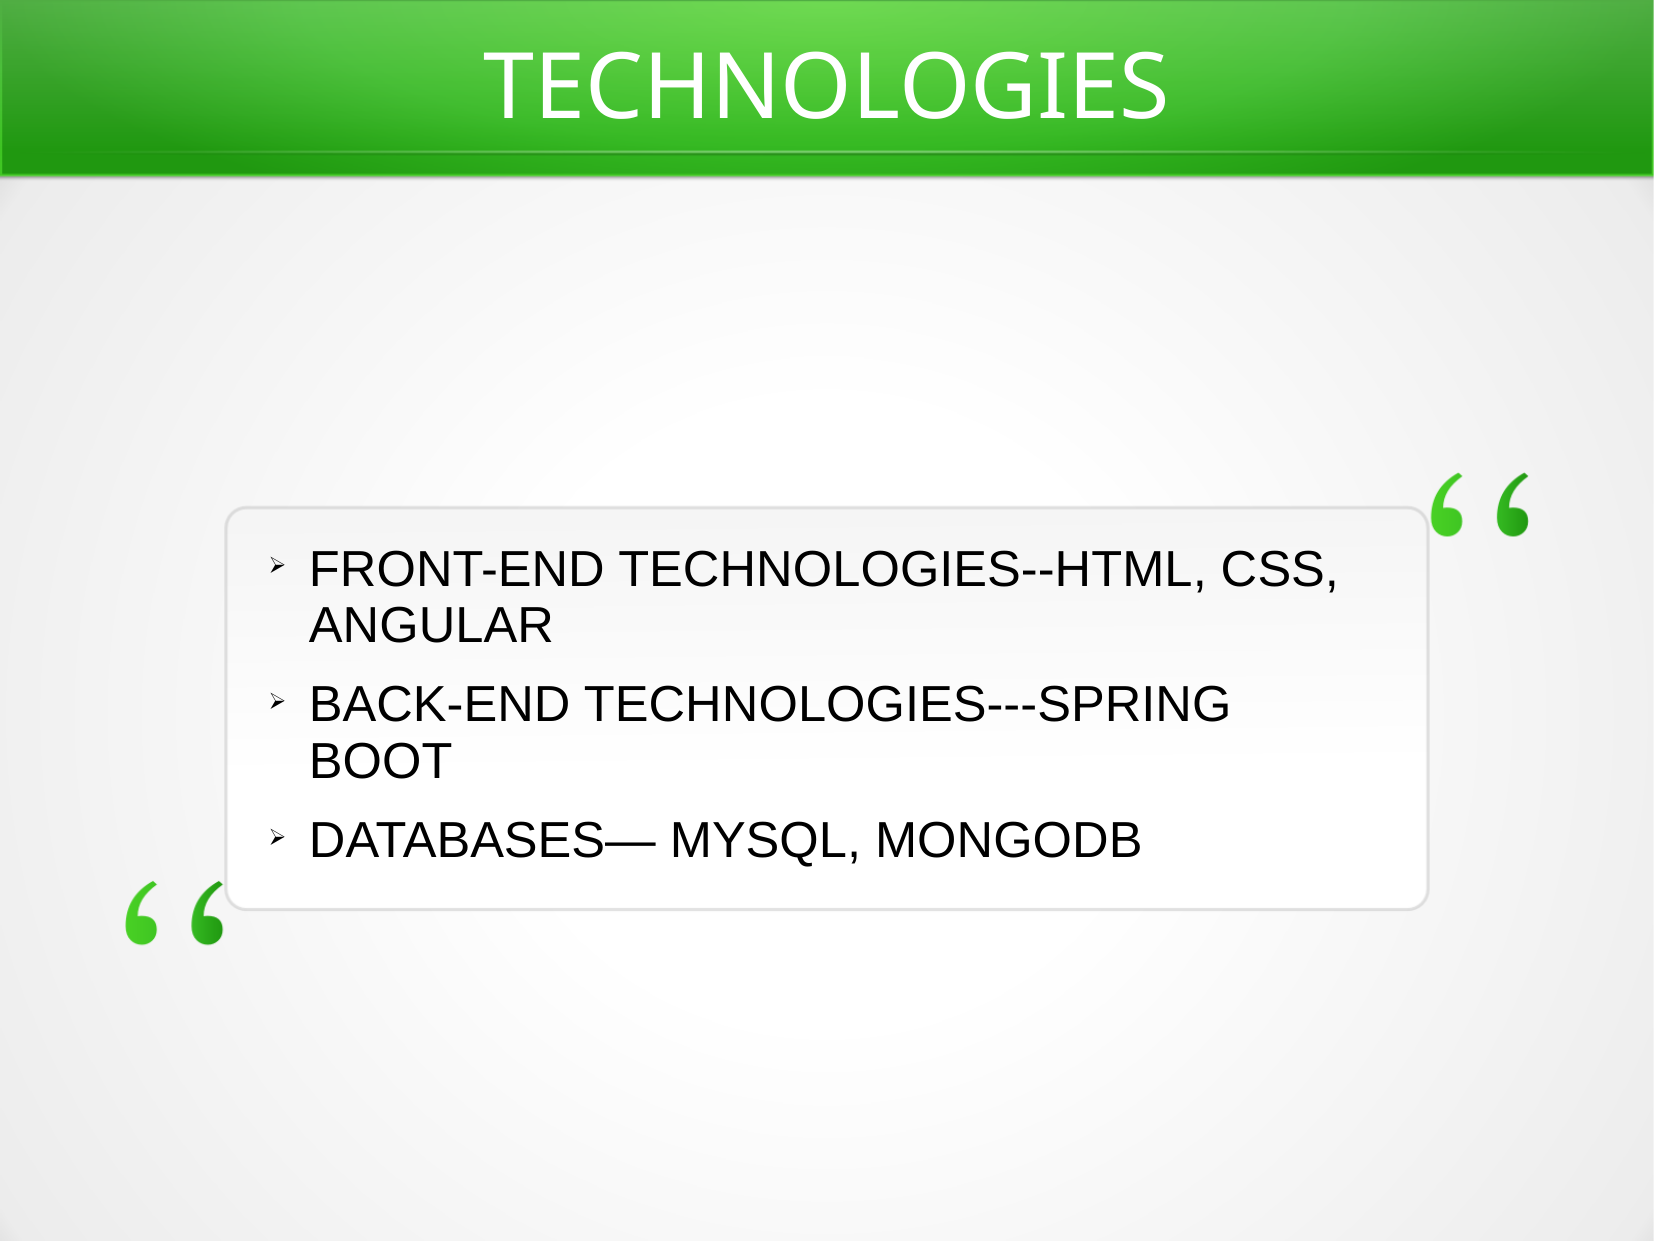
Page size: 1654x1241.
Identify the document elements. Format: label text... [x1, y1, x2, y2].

list FRONT-END TECHNOLOGIES--HTML, CSS, ANGULAR BACK-END TECHNOLOGIES---SPRING BOOT DATABASES— MYSQL, MONGODB [255, 540, 1381, 871]
title TECHNOLOGIES [82, 11, 1571, 154]
picture [0, 0, 1654, 1241]
